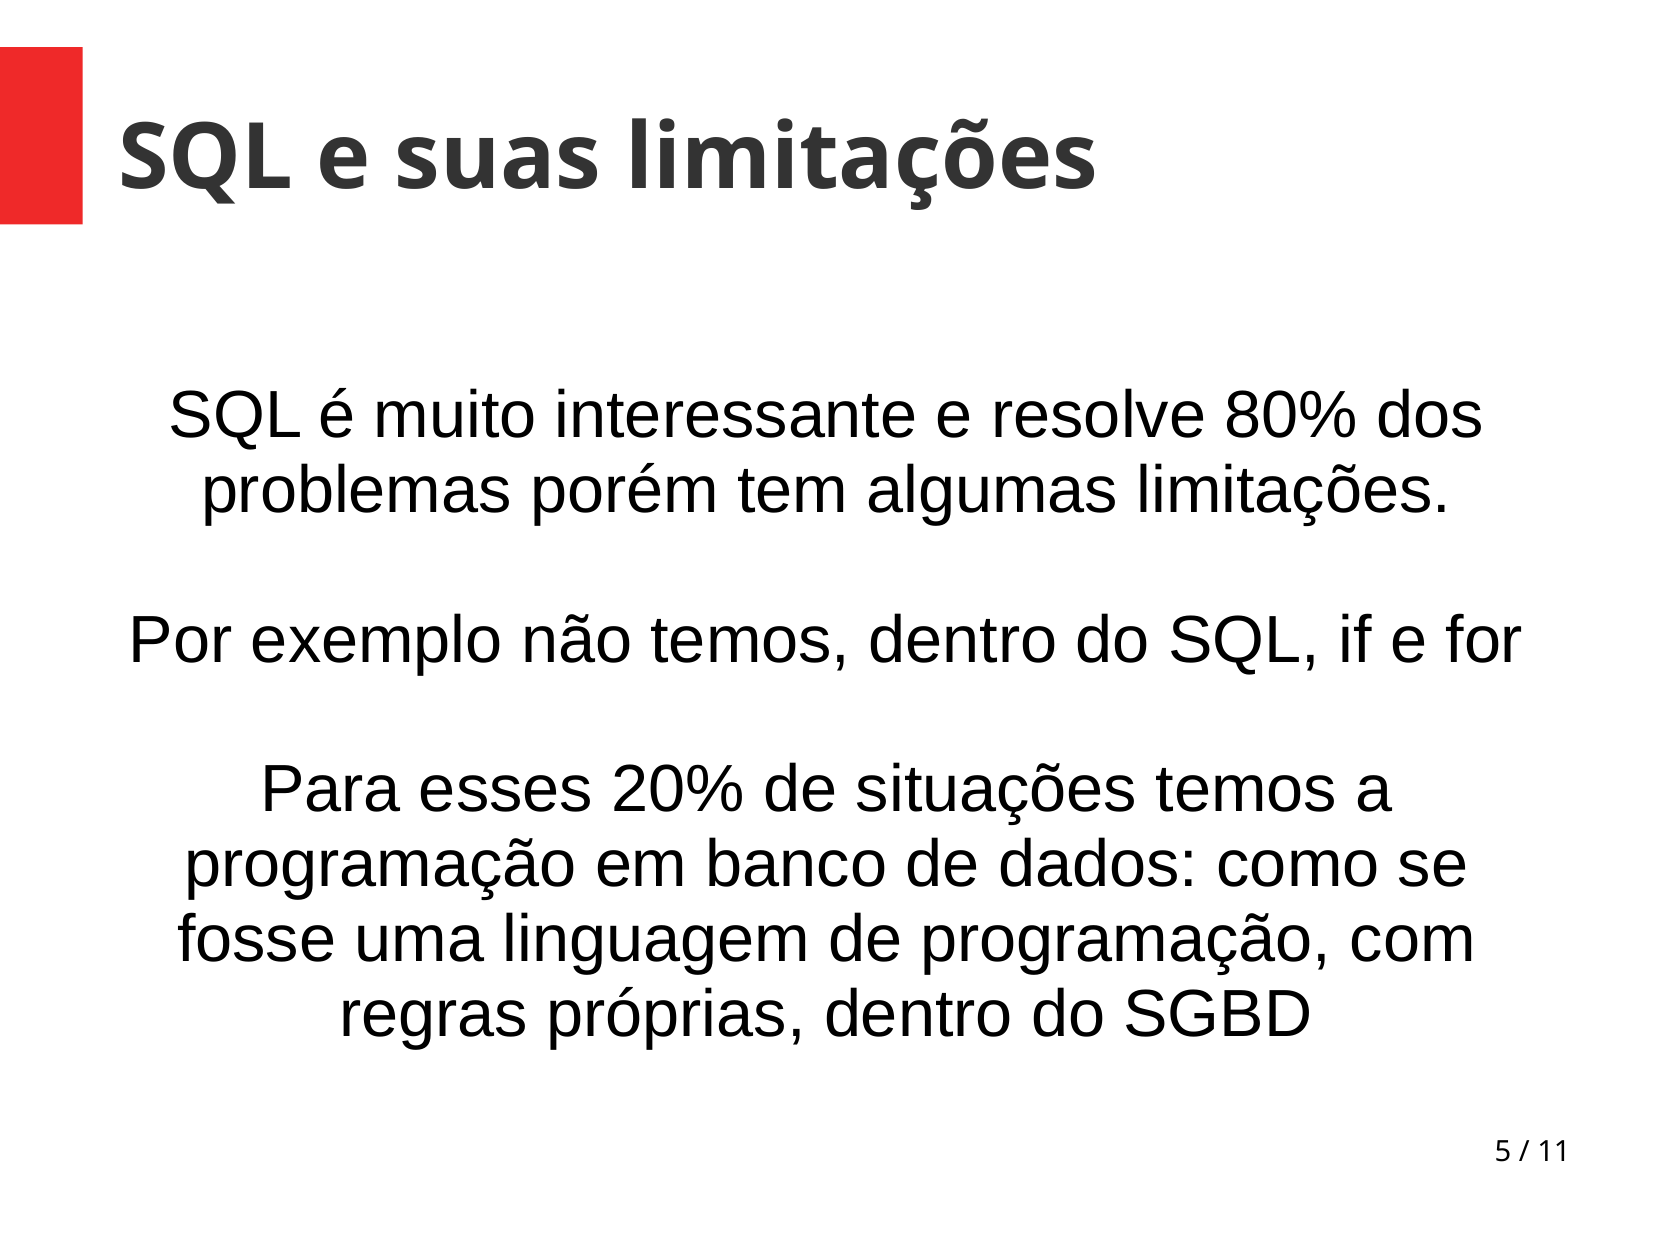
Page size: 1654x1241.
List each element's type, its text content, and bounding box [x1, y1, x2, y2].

subtitle SQL é muito interessante e resolve 80% dos problemas porém tem algumas limitações. Por exemplo não temos, dentro do SQL, if e for Para esses 20% de situações temos a programação em banco de dados: como se fosse uma linguagem de programação, com regras próprias, dentro do SGBD [118, 354, 1536, 1074]
title SQL e suas limitações [118, 49, 1571, 257]
